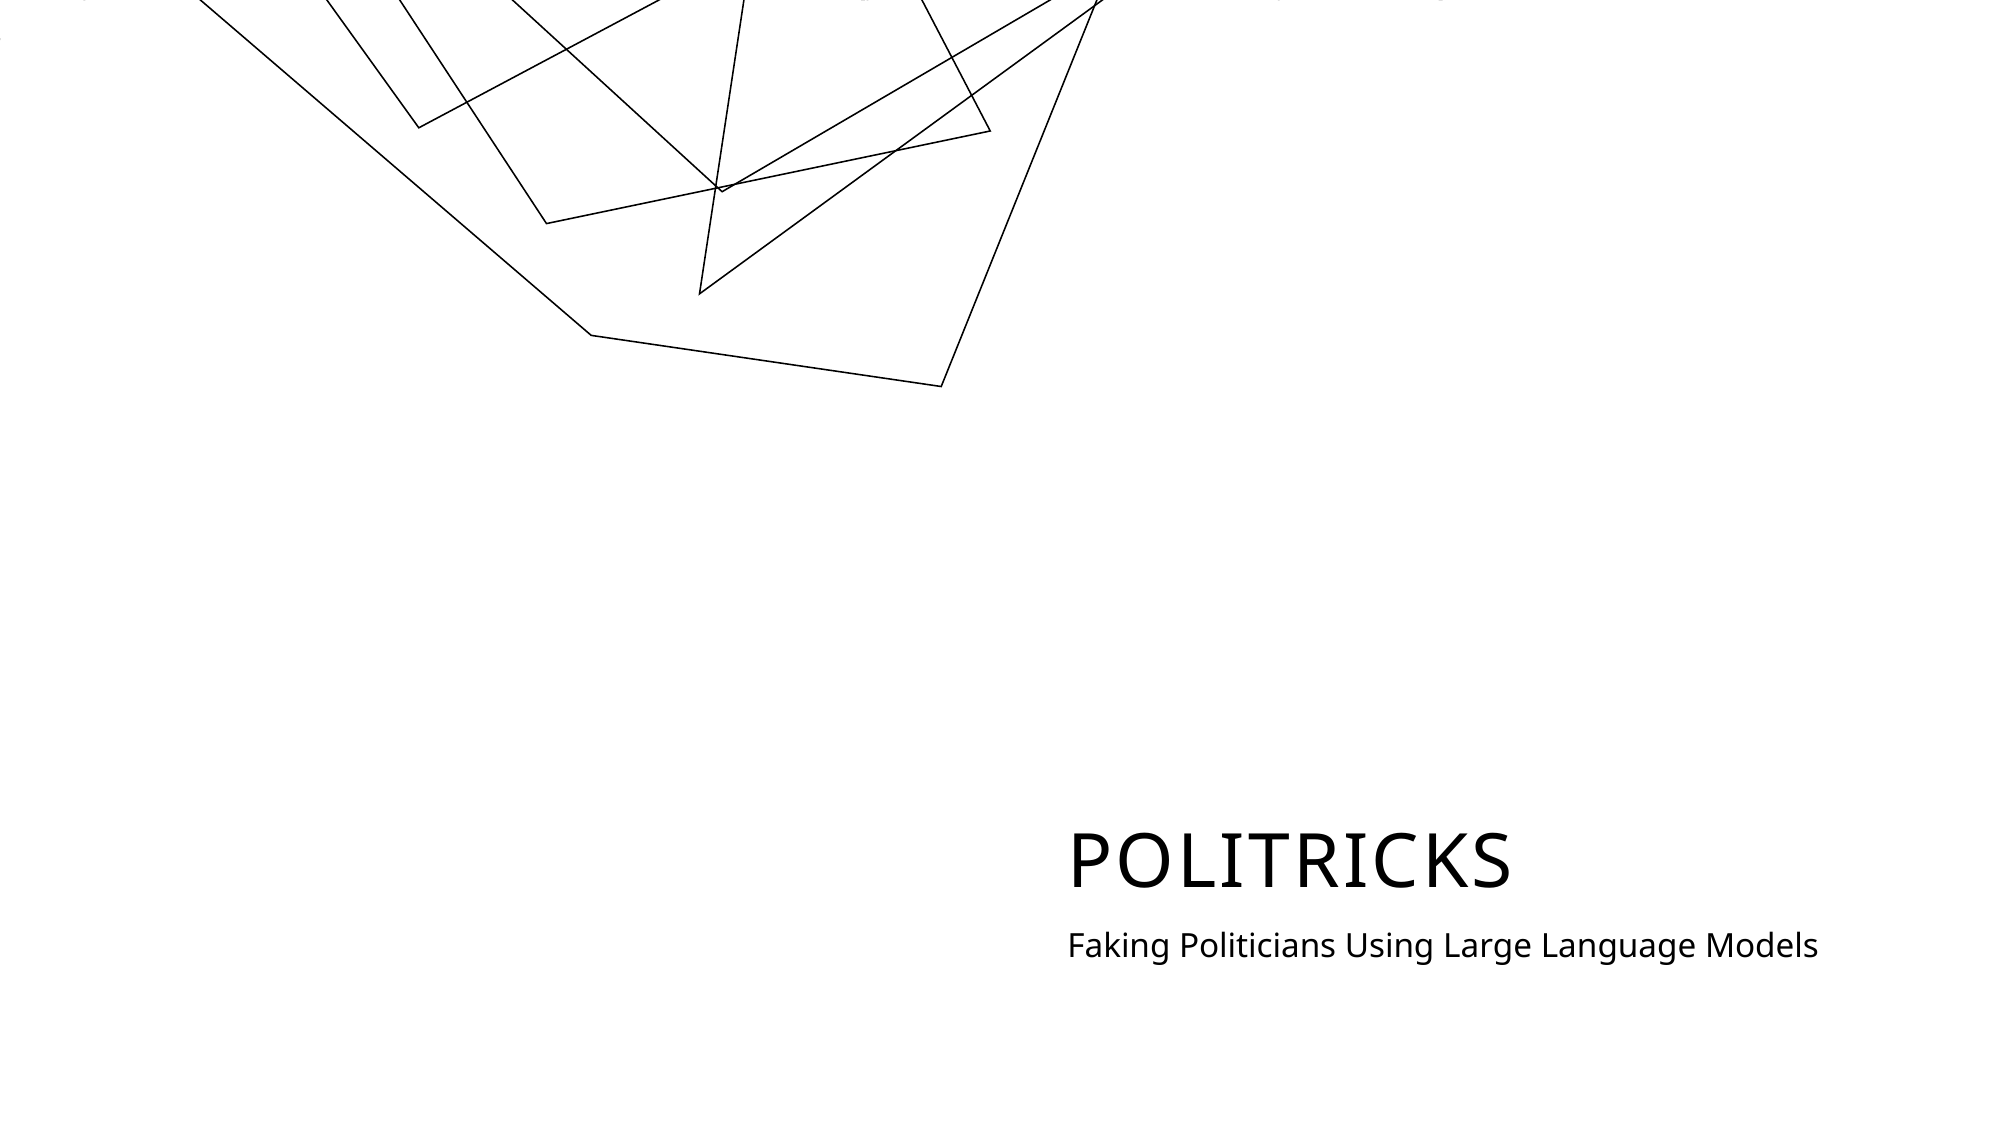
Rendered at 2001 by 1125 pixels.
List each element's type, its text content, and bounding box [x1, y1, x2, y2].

subtitle Faking Politicians Using Large Language Models [1052, 916, 1864, 982]
title PoliTricks [1052, 727, 1864, 912]
